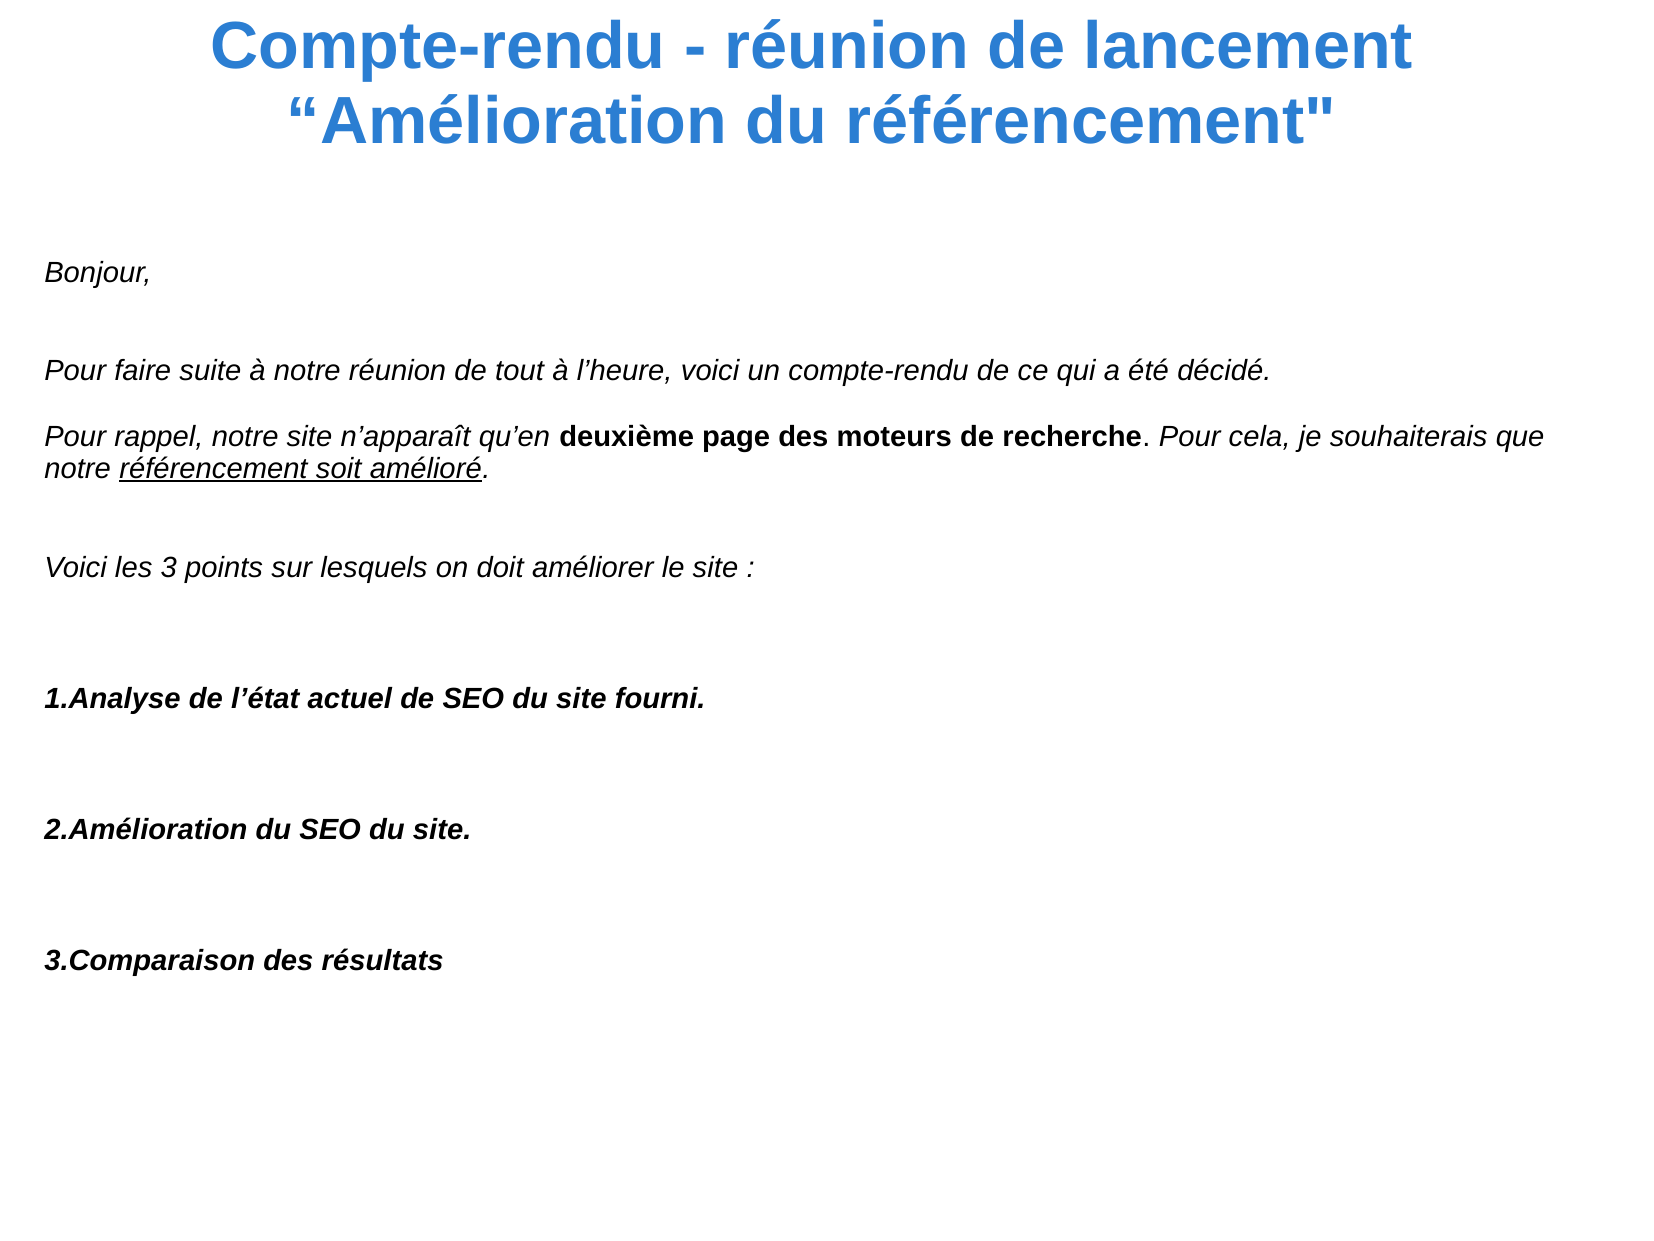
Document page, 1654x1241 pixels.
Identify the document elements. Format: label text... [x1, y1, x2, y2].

text_box Compte-rendu - réunion de lancement “Amélioration du référencement" Bonjour, Pour faire suite à notre réunion de tout à l’heure, voici un compte-rendu de ce qui a été décidé. Pour rappel, notre site n’apparaît qu’en deuxième page des moteurs de recherche. Pour cela, je souhaiterais que notre référencement soit amélioré. Voici les 3 points sur lesquels on doit améliorer le site : 1.Analyse de l’état actuel de SEO du site fourni. 2.Amélioration du SEO du site. 3.Comparaison des résultats [29, 0, 1595, 1241]
